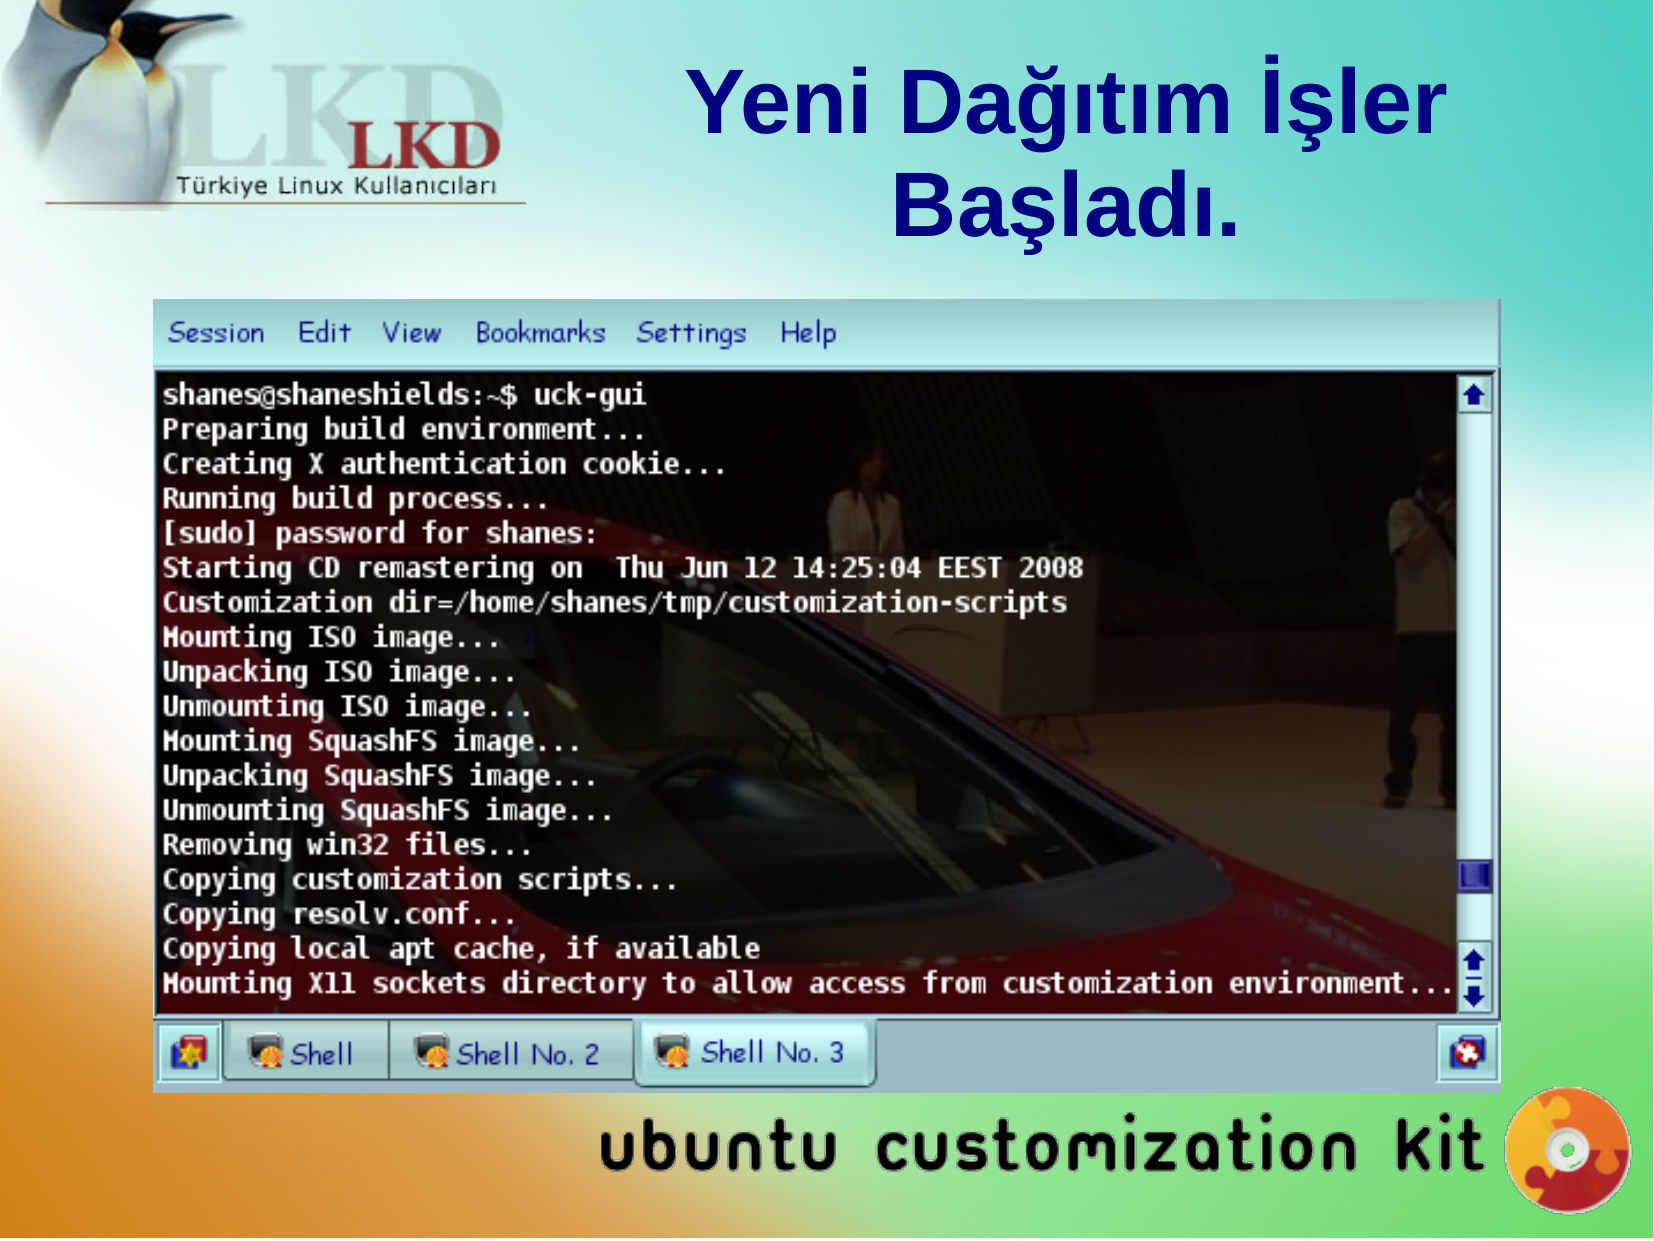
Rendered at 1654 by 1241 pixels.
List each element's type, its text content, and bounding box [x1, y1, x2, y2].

title Yeni Dağıtım İşler Başladı. [562, 50, 1571, 256]
picture [0, 0, 1654, 1238]
